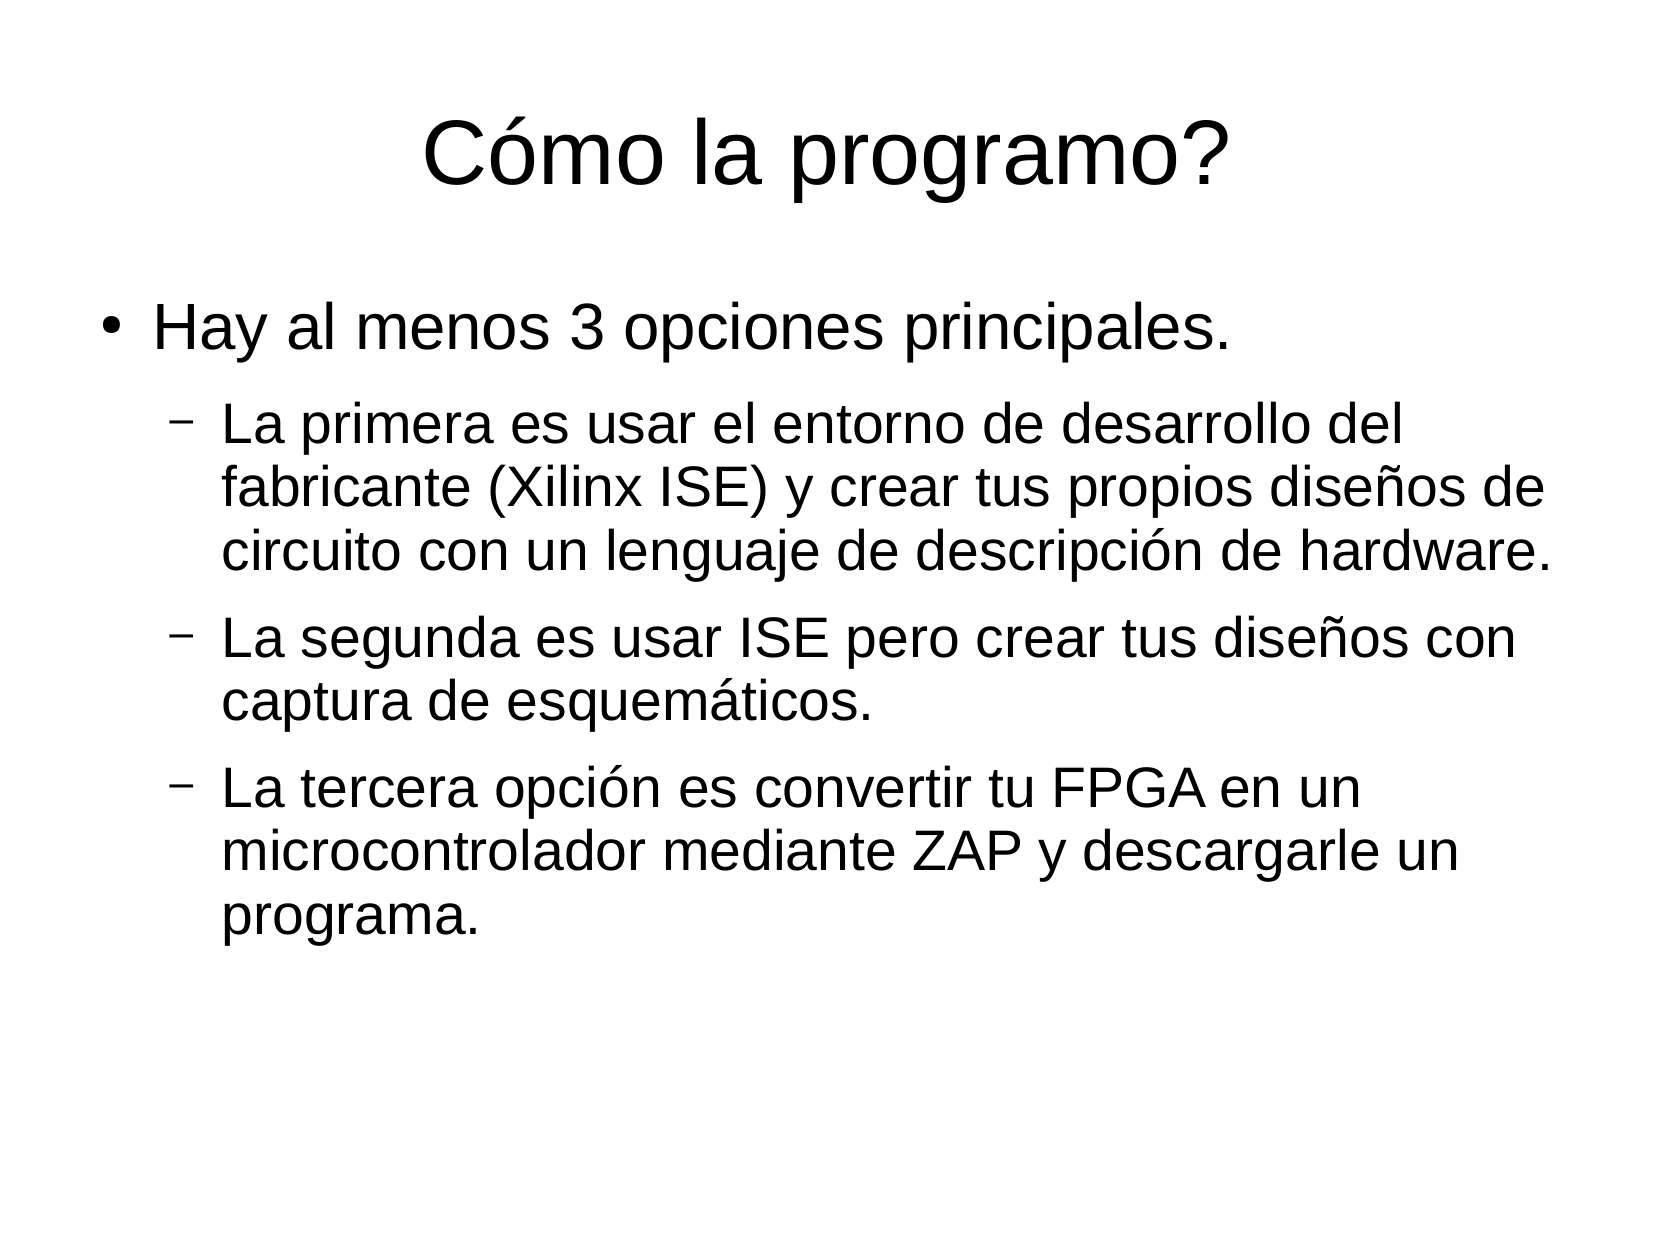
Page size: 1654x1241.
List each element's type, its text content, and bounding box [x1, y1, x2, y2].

list Hay al menos 3 opciones principales. La primera es usar el entorno de desarrollo del fabricante (Xilinx ISE) y crear tus propios diseños de circuito con un lenguaje de descripción de hardware. La segunda es usar ISE pero crear tus diseños con captura de esquemáticos. La tercera opción es convertir tu FPGA en un microcontrolador mediante ZAP y descargarle un programa. [82, 290, 1571, 1010]
title Cómo la programo? [82, 49, 1571, 257]
